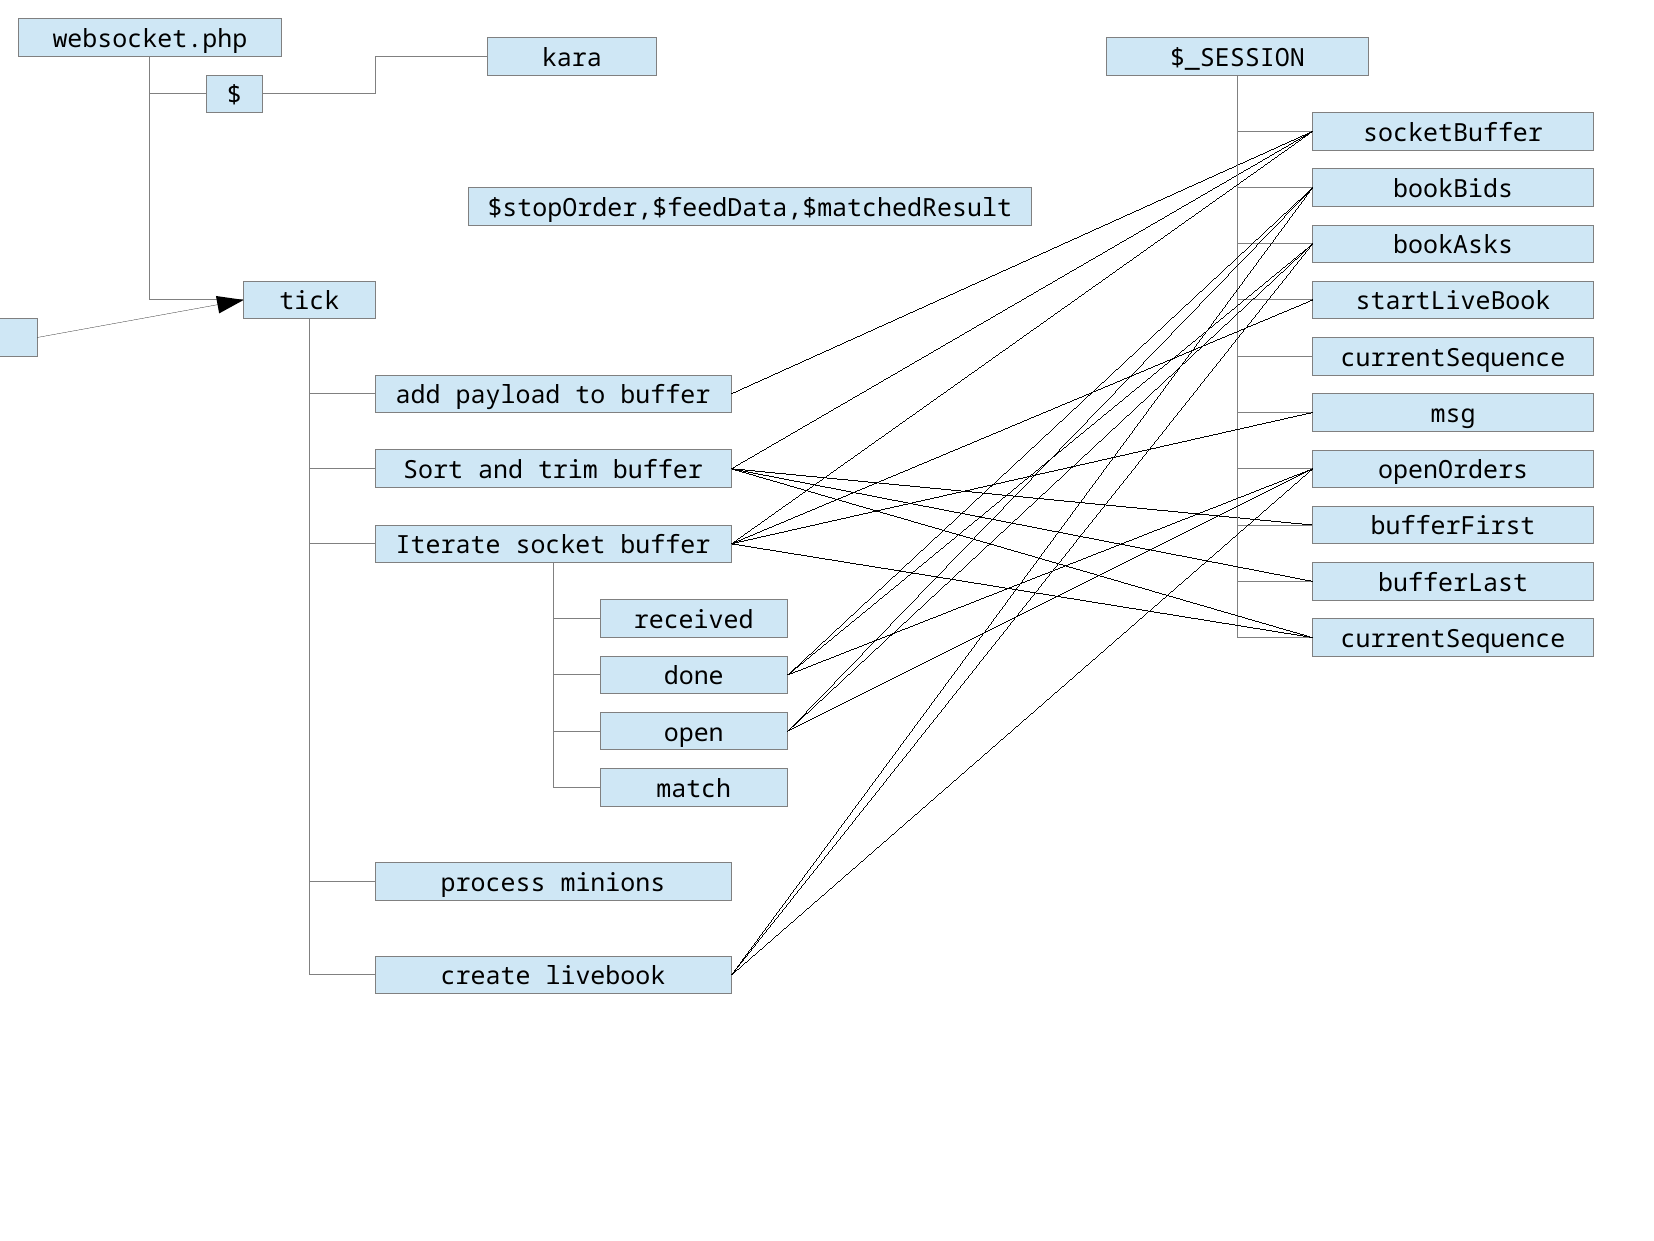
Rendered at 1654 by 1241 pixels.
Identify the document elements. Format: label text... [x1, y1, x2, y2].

text_box create livebook [375, 956, 732, 994]
text_box openOrders [1312, 450, 1594, 488]
text_box msg [1312, 393, 1594, 432]
text_box tick [243, 281, 376, 319]
text_box bufferFirst [1312, 506, 1594, 544]
text_box bufferLast [1312, 562, 1594, 601]
text_box $ [206, 75, 263, 113]
text_box bookAsks [1312, 225, 1594, 263]
text_box match [600, 768, 788, 807]
text_box socketBuffer [1312, 112, 1594, 151]
text_box currentSequence [1312, 337, 1594, 376]
text_box process minions [375, 862, 732, 901]
text_box open [600, 712, 788, 750]
text_box websocket.php [18, 18, 282, 57]
text_box minions.php [0, 318, 38, 357]
text_box bookBids [1312, 168, 1594, 207]
text_box $stopOrder,$feedData,$matchedResult [468, 187, 1032, 226]
text_box $_SESSION [1106, 37, 1369, 76]
text_box Sort and trim buffer [375, 449, 732, 488]
text_box kara [487, 37, 657, 76]
text_box startLiveBook [1312, 281, 1594, 319]
text_box done [600, 656, 788, 694]
text_box received [600, 599, 788, 638]
text_box currentSequence [1312, 618, 1594, 657]
text_box add payload to buffer [375, 375, 732, 413]
text_box Iterate socket buffer [375, 525, 732, 563]
